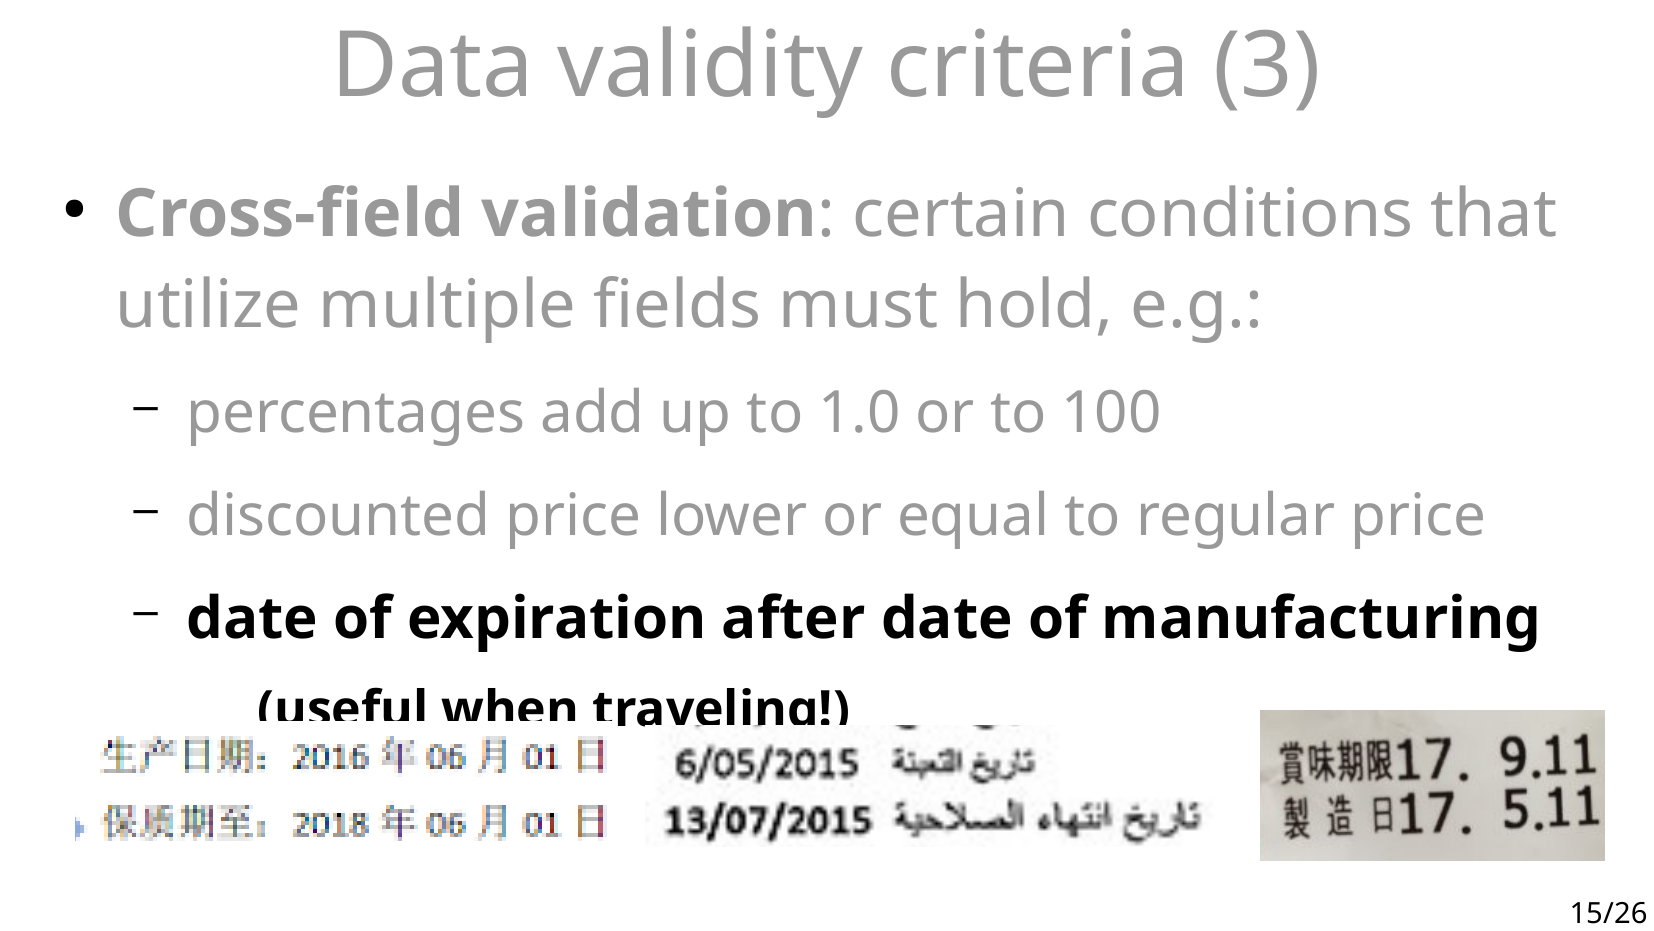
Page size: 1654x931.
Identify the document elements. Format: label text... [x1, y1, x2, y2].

picture [645, 725, 1215, 847]
picture [1260, 710, 1606, 861]
title Data validity criteria (3) [82, 1, 1571, 121]
list Cross-field validation: certain conditions that utilize multiple fields must hold, e.g.: percentages add up to 1.0 or to 100 discounted price lower or equal to regular price date of expiration after date of manufacturing (useful when traveling!) [45, 165, 1606, 886]
picture [75, 721, 616, 861]
